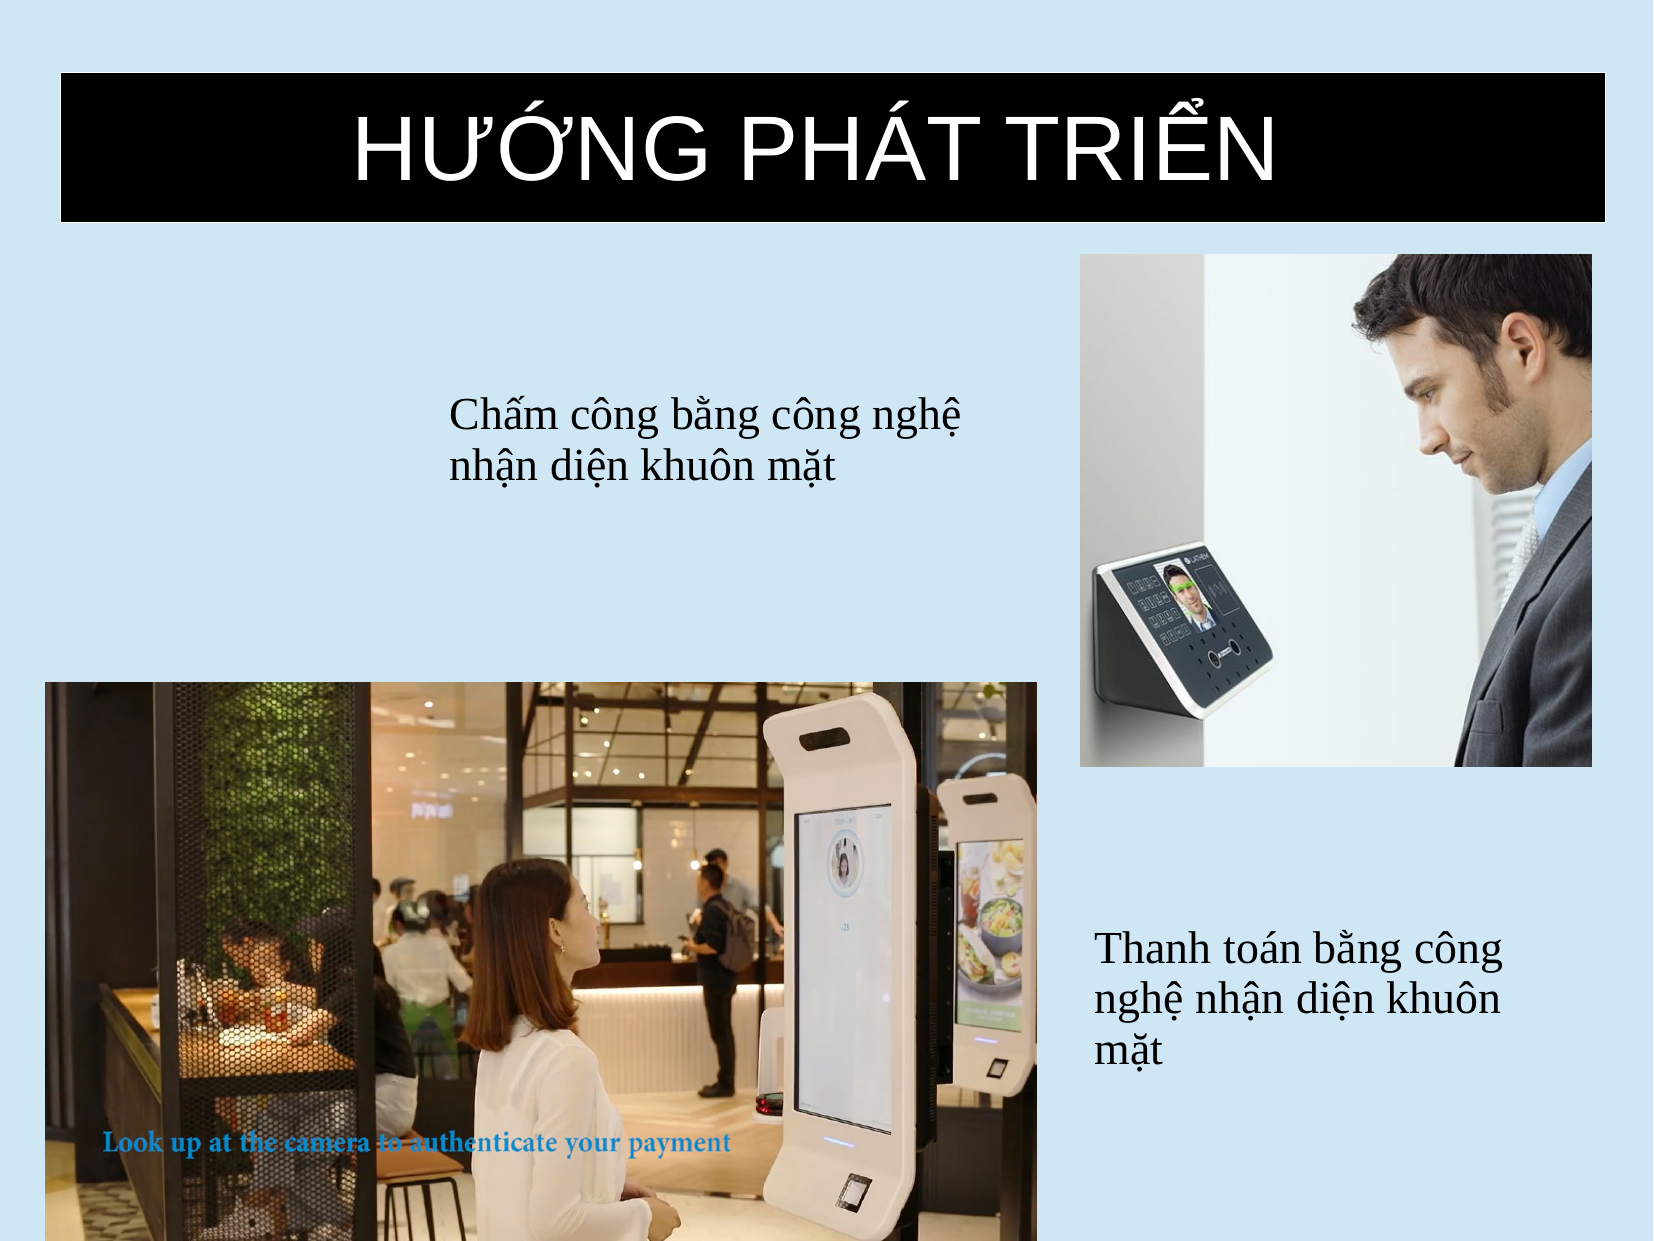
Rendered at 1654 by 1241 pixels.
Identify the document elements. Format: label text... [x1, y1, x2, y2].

picture [45, 682, 1037, 1241]
text_box Thanh toán bằng công nghệ nhận diện khuôn mặt [1080, 915, 1591, 1083]
text_box [60, 72, 72, 223]
text_box [1561, 72, 1606, 223]
text_box Chấm công bằng công nghệ nhận diện khuôn mặt [435, 381, 1006, 498]
picture [1080, 254, 1592, 767]
title HƯỚNG PHÁT TRIỂN [72, 45, 1561, 253]
